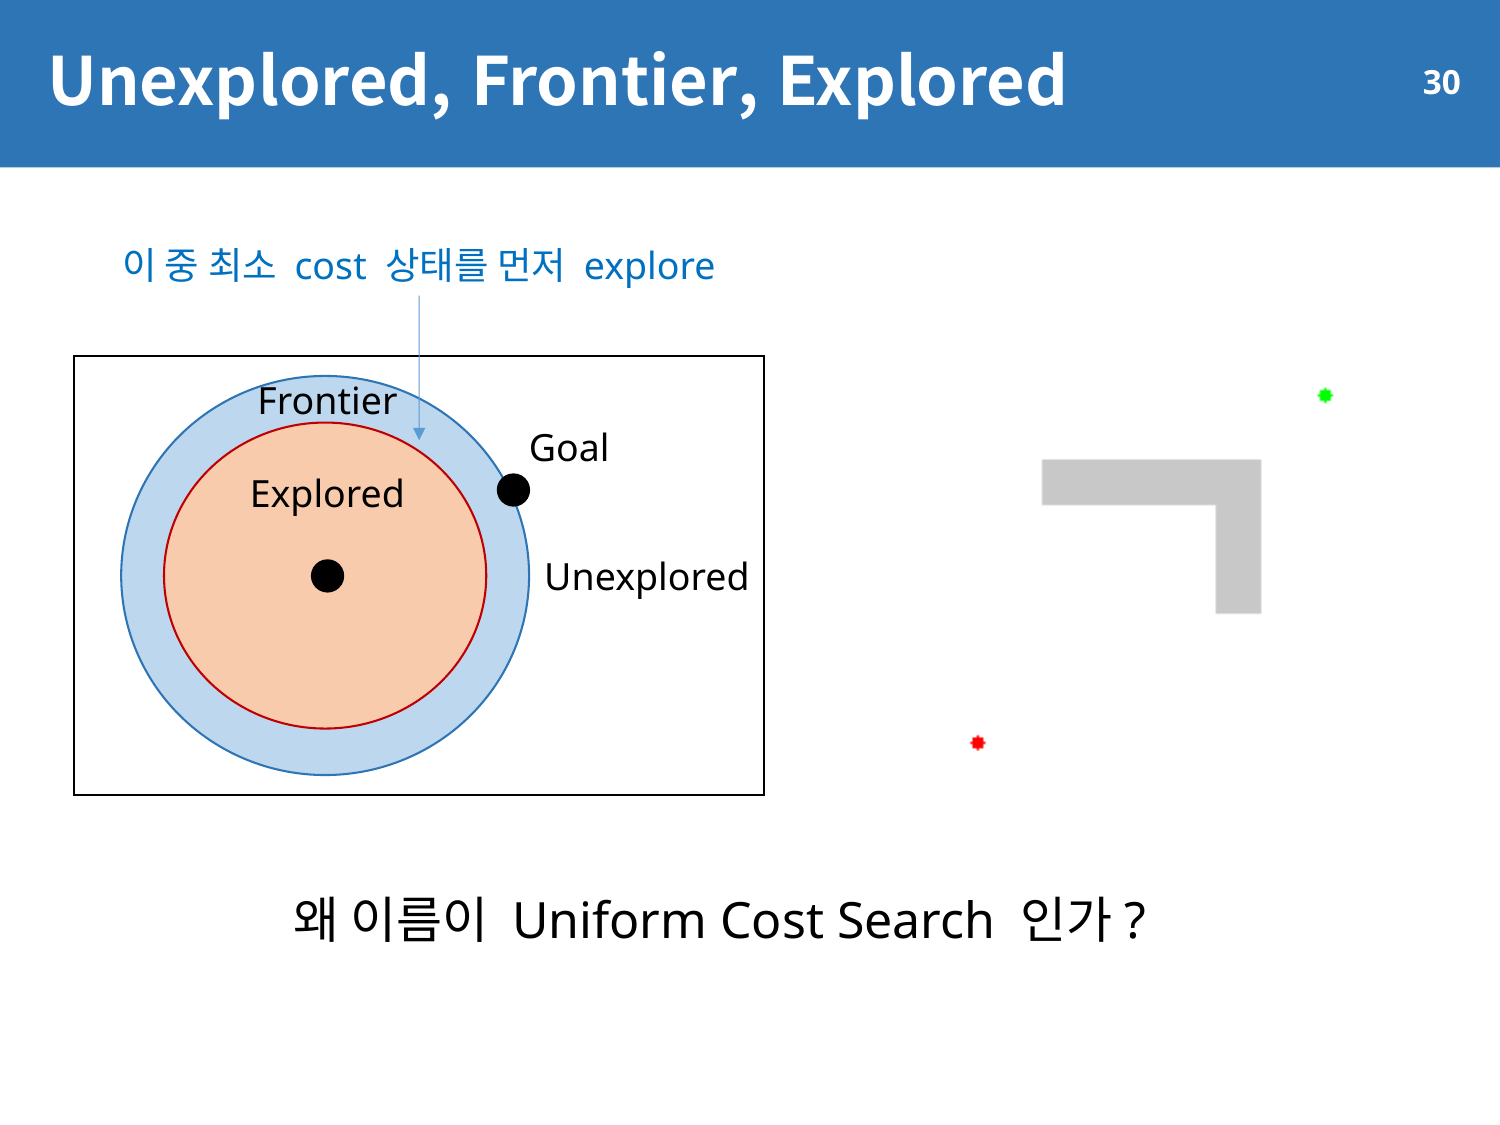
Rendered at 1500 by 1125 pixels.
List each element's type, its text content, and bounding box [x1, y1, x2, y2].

text_box [121, 393, 530, 776]
text_box Unexplored [73, 356, 765, 795]
text_box Goal [513, 416, 625, 477]
text_box 이 중 최소 cost 상태를 먼저 explore [107, 235, 731, 295]
text_box [413, 395, 418, 427]
picture [934, 332, 1390, 788]
title Unexplored, Frontier, Explored [32, 20, 1476, 148]
text_box Explored [235, 462, 420, 523]
slide_number <number> [1273, 53, 1476, 114]
text_box 왜 이름이 Uniform Cost Search 인가? [278, 881, 1162, 957]
text_box Frontier [242, 369, 413, 430]
